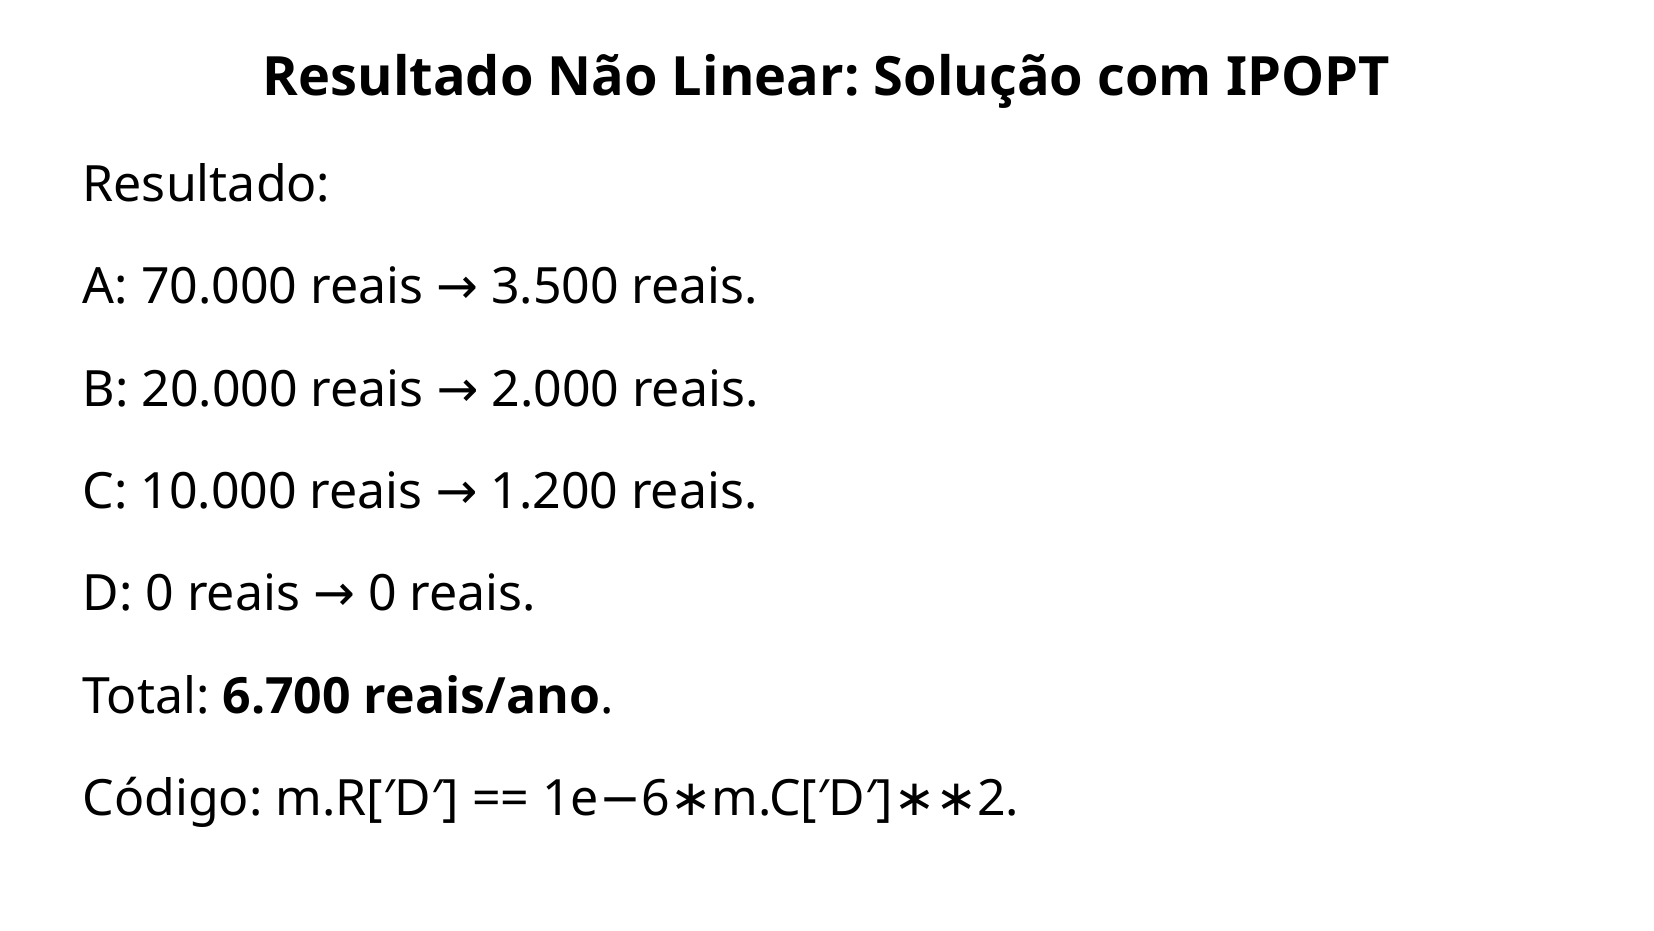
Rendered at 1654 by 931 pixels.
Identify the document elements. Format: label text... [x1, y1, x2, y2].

title Resultado Não Linear: Solução com IPOPT [82, 37, 1571, 113]
subtitle Resultado: A: 70.000 reais → 3.500 reais. B: 20.000 reais → 2.000 reais. C: 10.000 reais → 1.200 reais. D: 0 reais → 0 reais. Total: 6.700 reais/ano. Código: m.R[′D′] == 1e−6∗m.C[′D′]∗∗2. [82, 113, 1571, 731]
